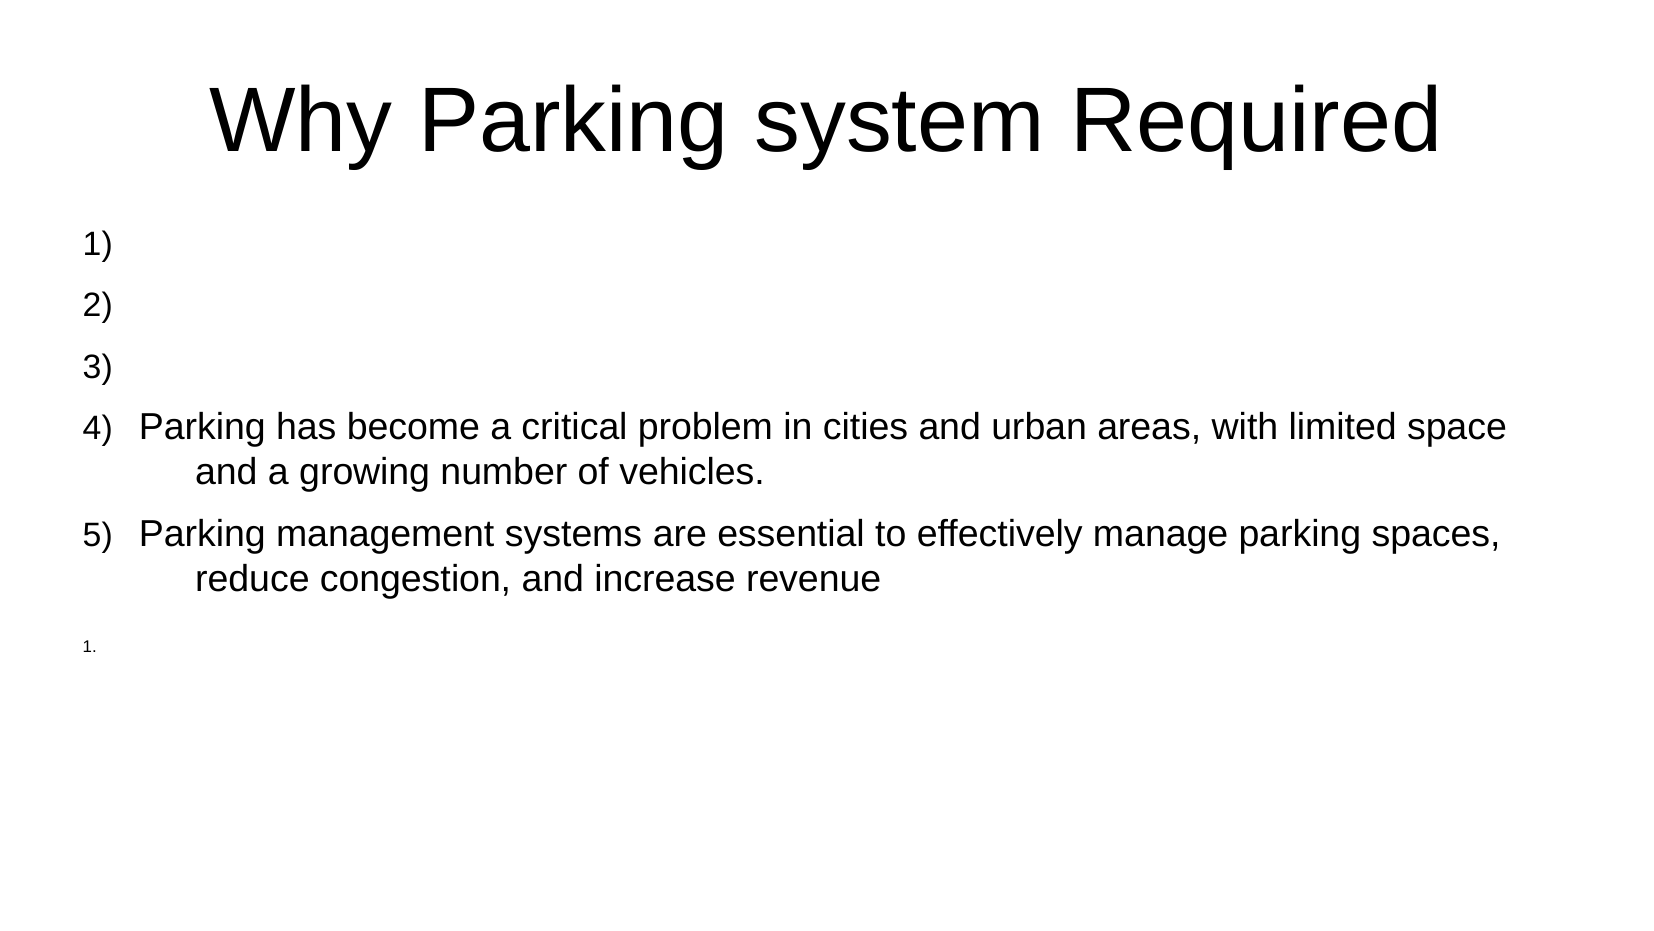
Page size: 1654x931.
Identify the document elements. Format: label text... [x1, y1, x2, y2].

list Parking has become a critical problem in cities and urban areas, with limited space and a growing number of vehicles. Parking management systems are essential to effectively manage parking spaces, reduce congestion, and increase revenue [82, 217, 1571, 758]
title Why Parking system Required [82, 37, 1571, 193]
